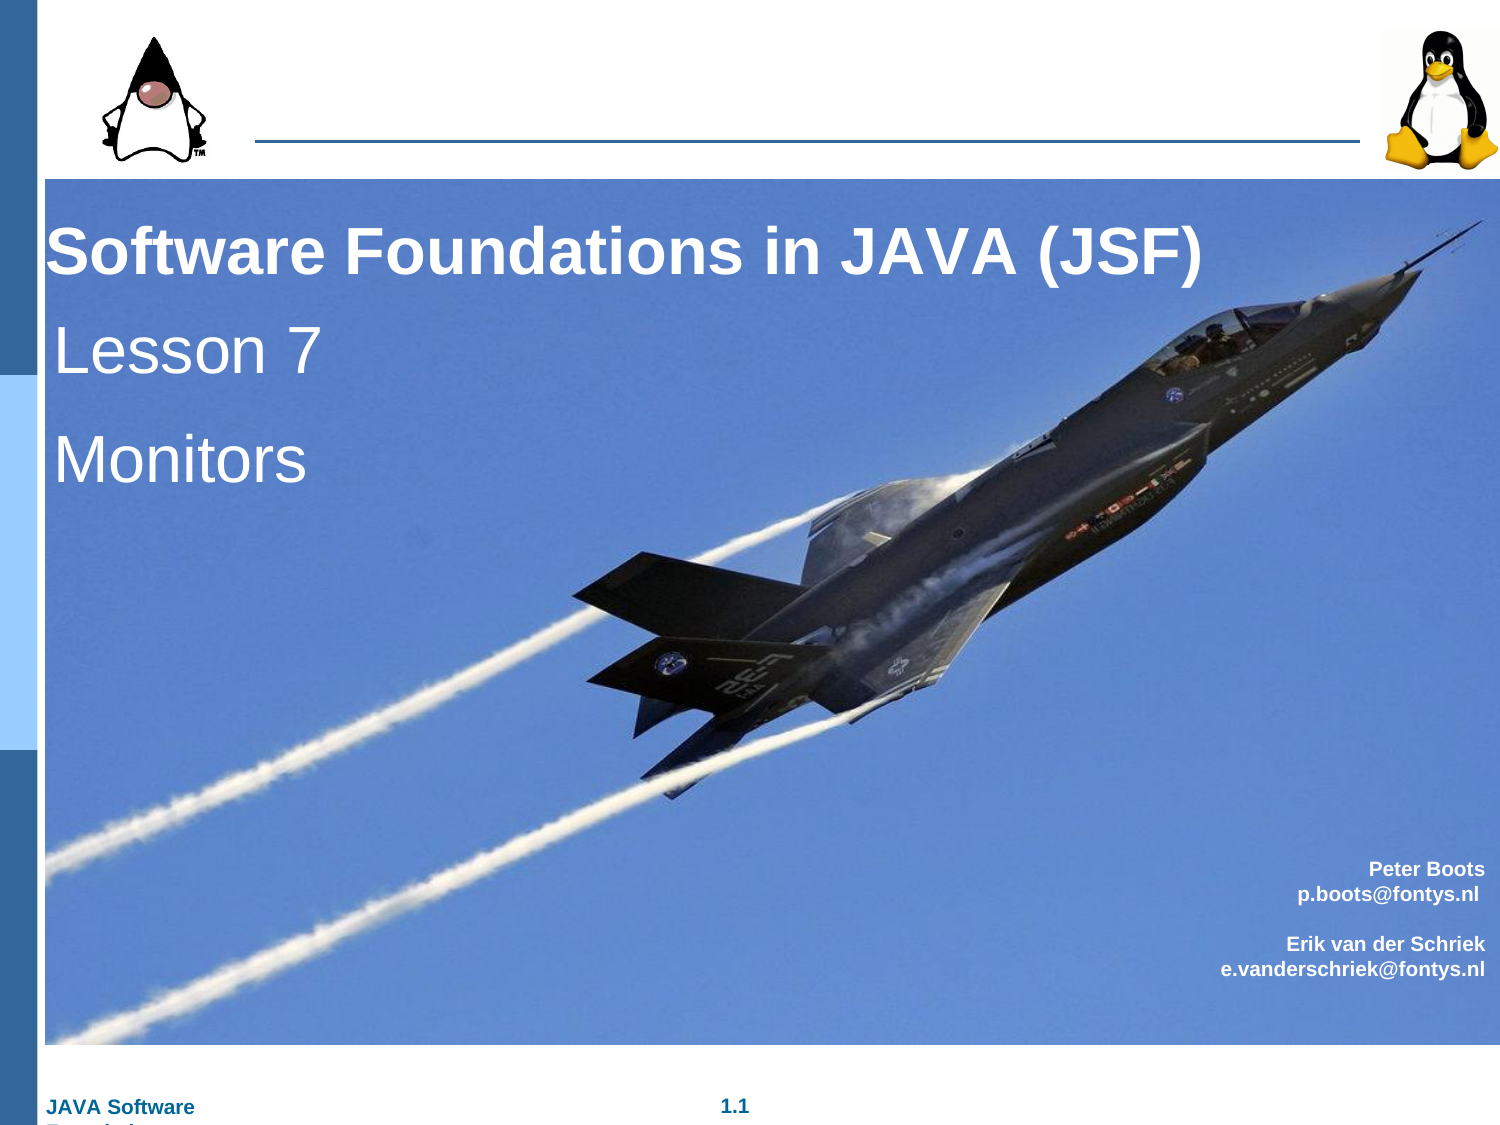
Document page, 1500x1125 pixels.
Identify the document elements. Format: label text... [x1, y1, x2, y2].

title Software Foundations in JAVA (JSF) [29, 199, 1221, 296]
text_box Lesson 7 Monitors [38, 299, 1089, 504]
picture [1383, 28, 1500, 173]
text_box Peter Boots p.boots@fontys.nl Erik van der Schriek e.vanderschriek@fontys.nl [1201, 871, 1500, 1040]
picture [45, 0, 1500, 1045]
